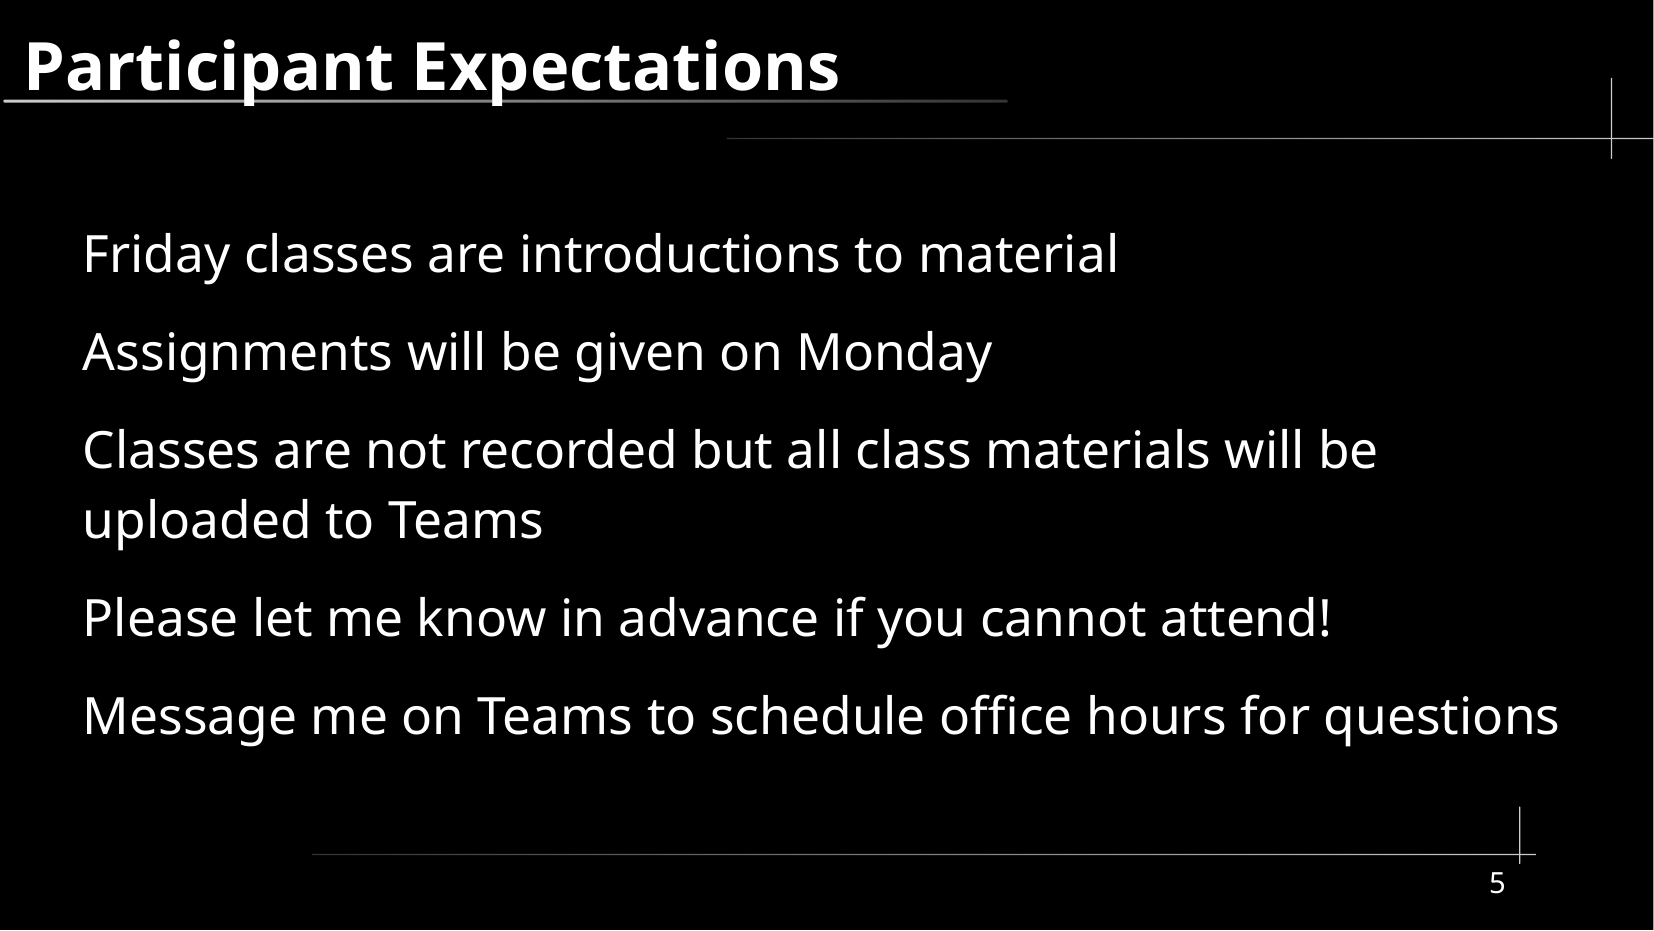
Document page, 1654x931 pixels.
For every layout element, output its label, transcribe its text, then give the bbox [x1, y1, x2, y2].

list Friday classes are introductions to material Assignments will be given on Monday Classes are not recorded but all class materials will be uploaded to Teams Please let me know in advance if you cannot attend! Message me on Teams to schedule office hours for questions [82, 217, 1571, 758]
title Participant Expectations [23, 11, 1589, 119]
